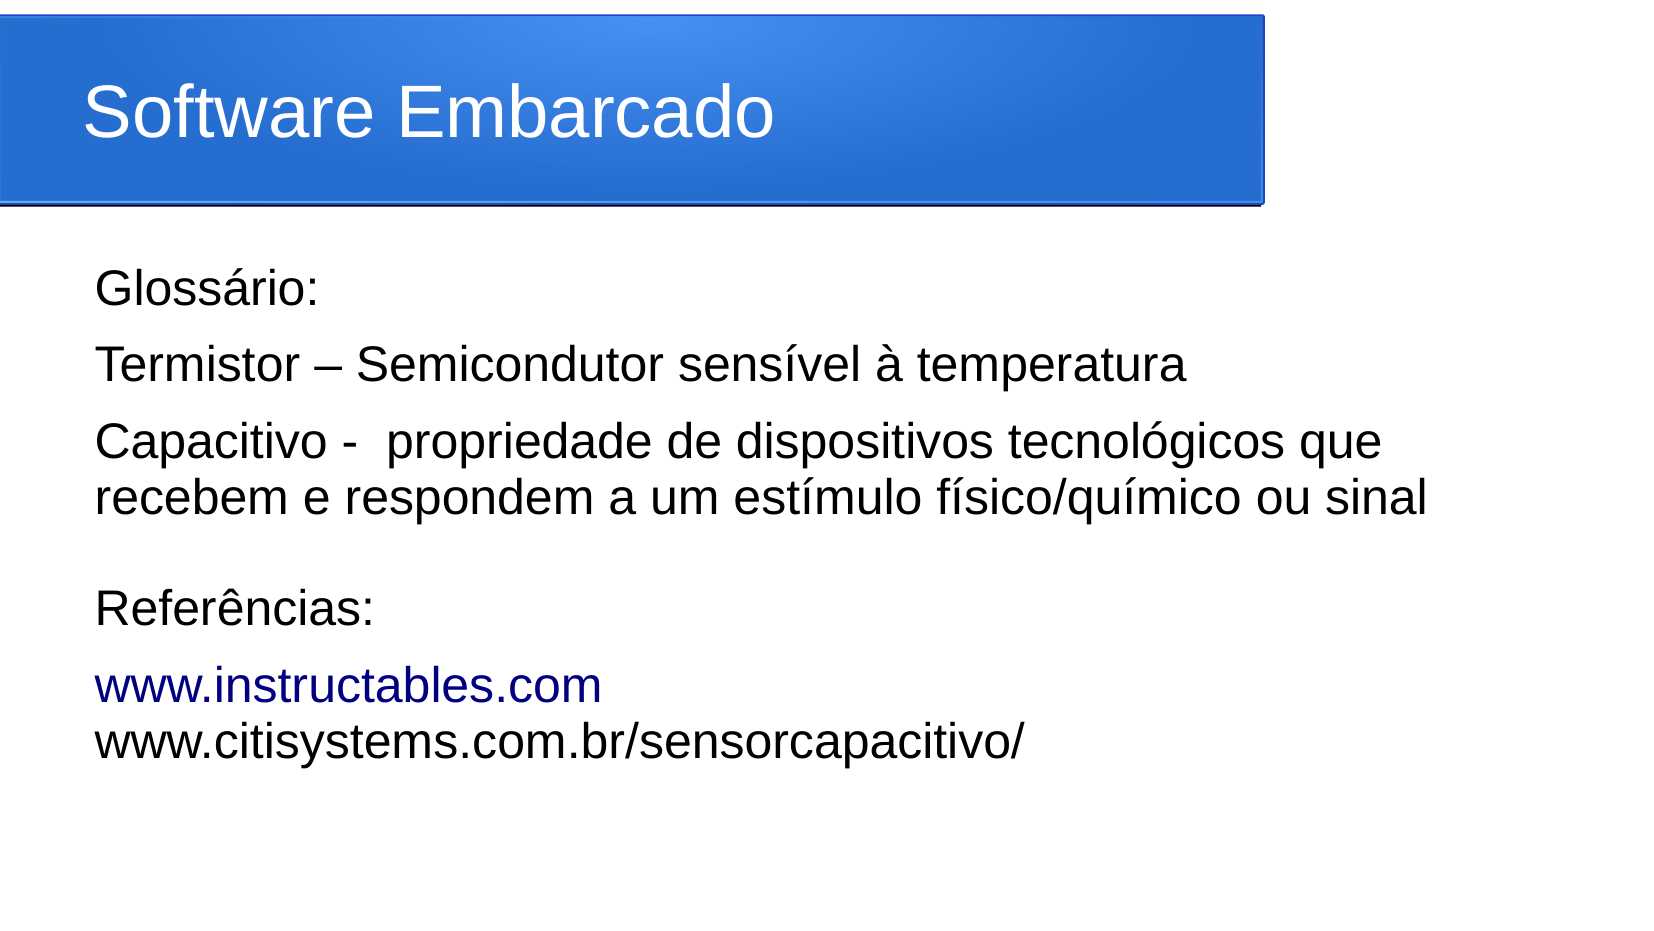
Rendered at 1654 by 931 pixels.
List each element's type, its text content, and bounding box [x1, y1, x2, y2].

title Software Embarcado [82, 35, 1235, 189]
subtitle Glossário: Termistor – Semicondutor sensível à temperatura Capacitivo - propriedade de dispositivos tecnológicos que recebem e respondem a um estímulo físico/químico ou sinal Referências: www.instructables.com www.citisystems.com.br/sensorcapacitivo/ [94, 259, 1548, 931]
